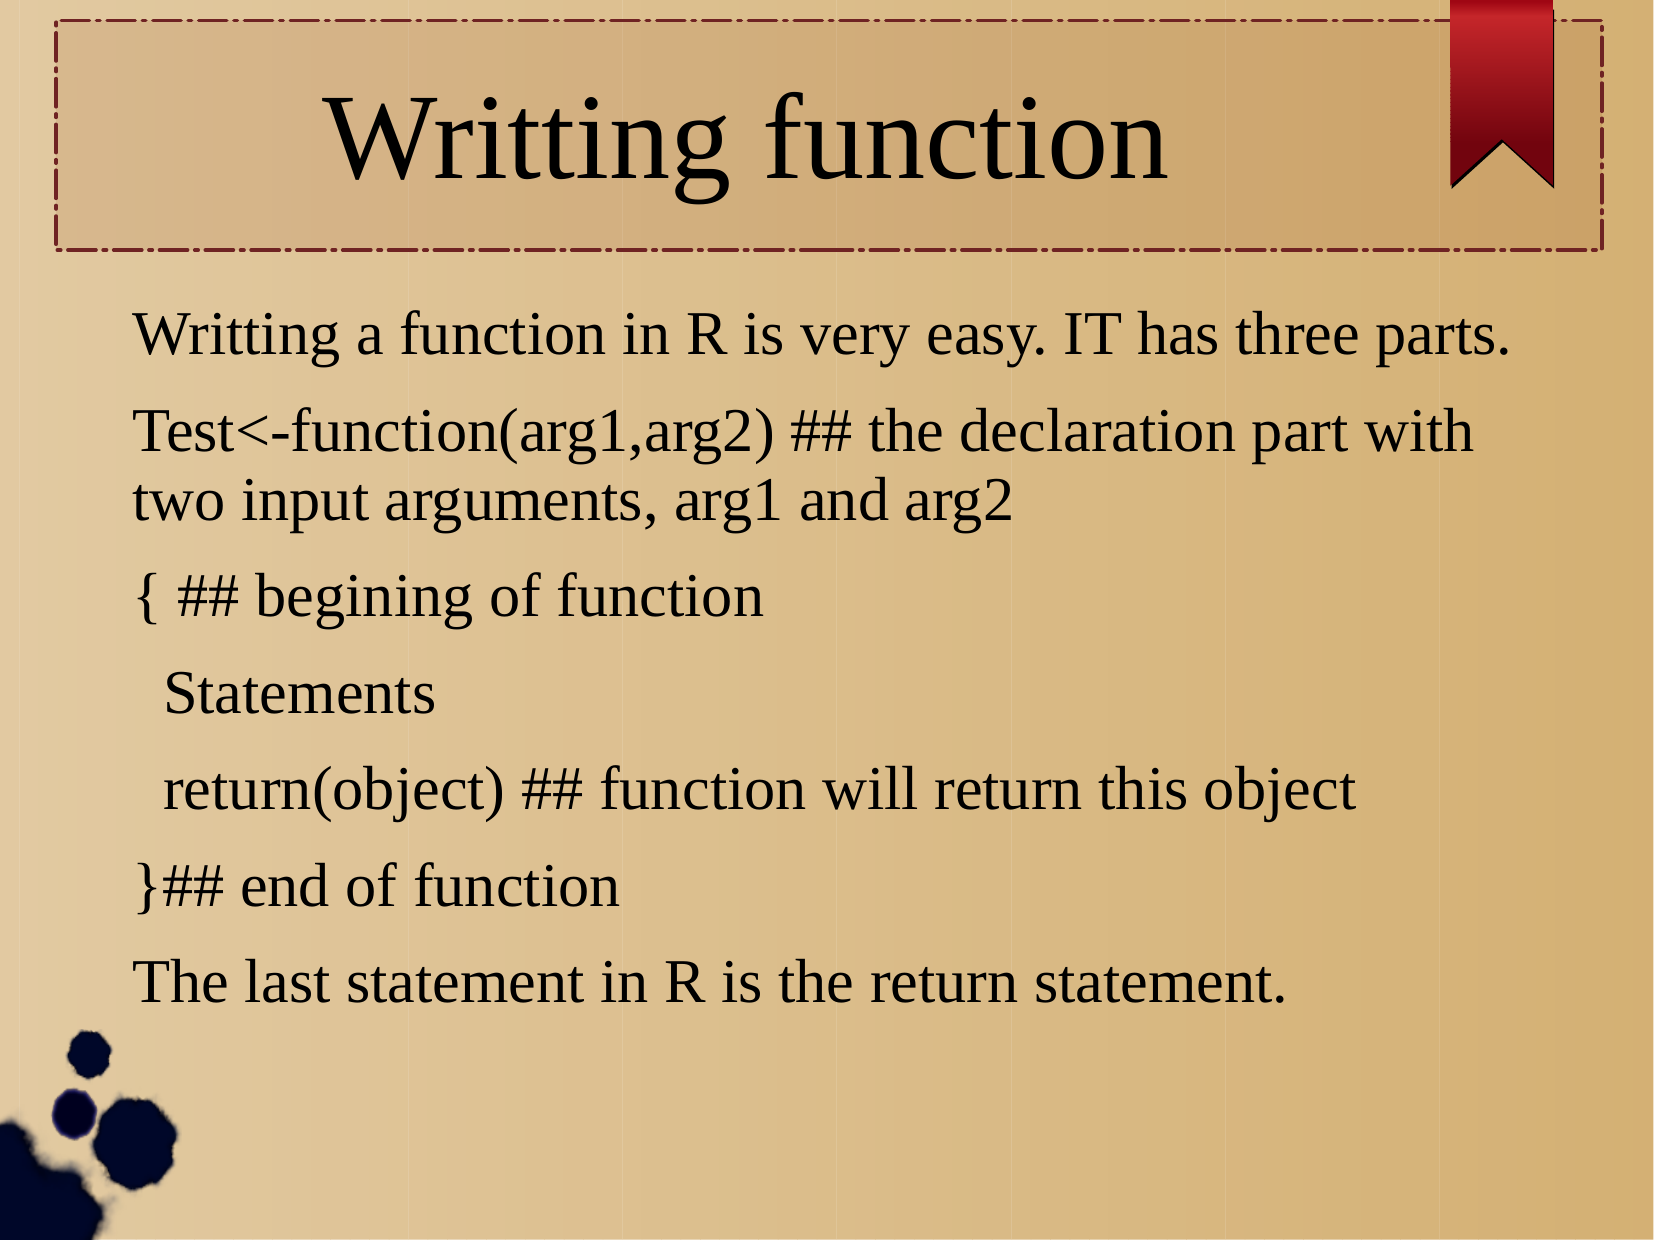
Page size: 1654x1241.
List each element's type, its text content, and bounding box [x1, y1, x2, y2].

list Writting a function in R is very easy. IT has three parts. Test<-function(arg1,arg2) ## the declaration part with two input arguments, arg1 and arg2 { ## begining of function Statements return(object) ## function will return this object }## end of function The last statement in R is the return statement. [82, 299, 1571, 1019]
title Writting function [82, 47, 1412, 229]
